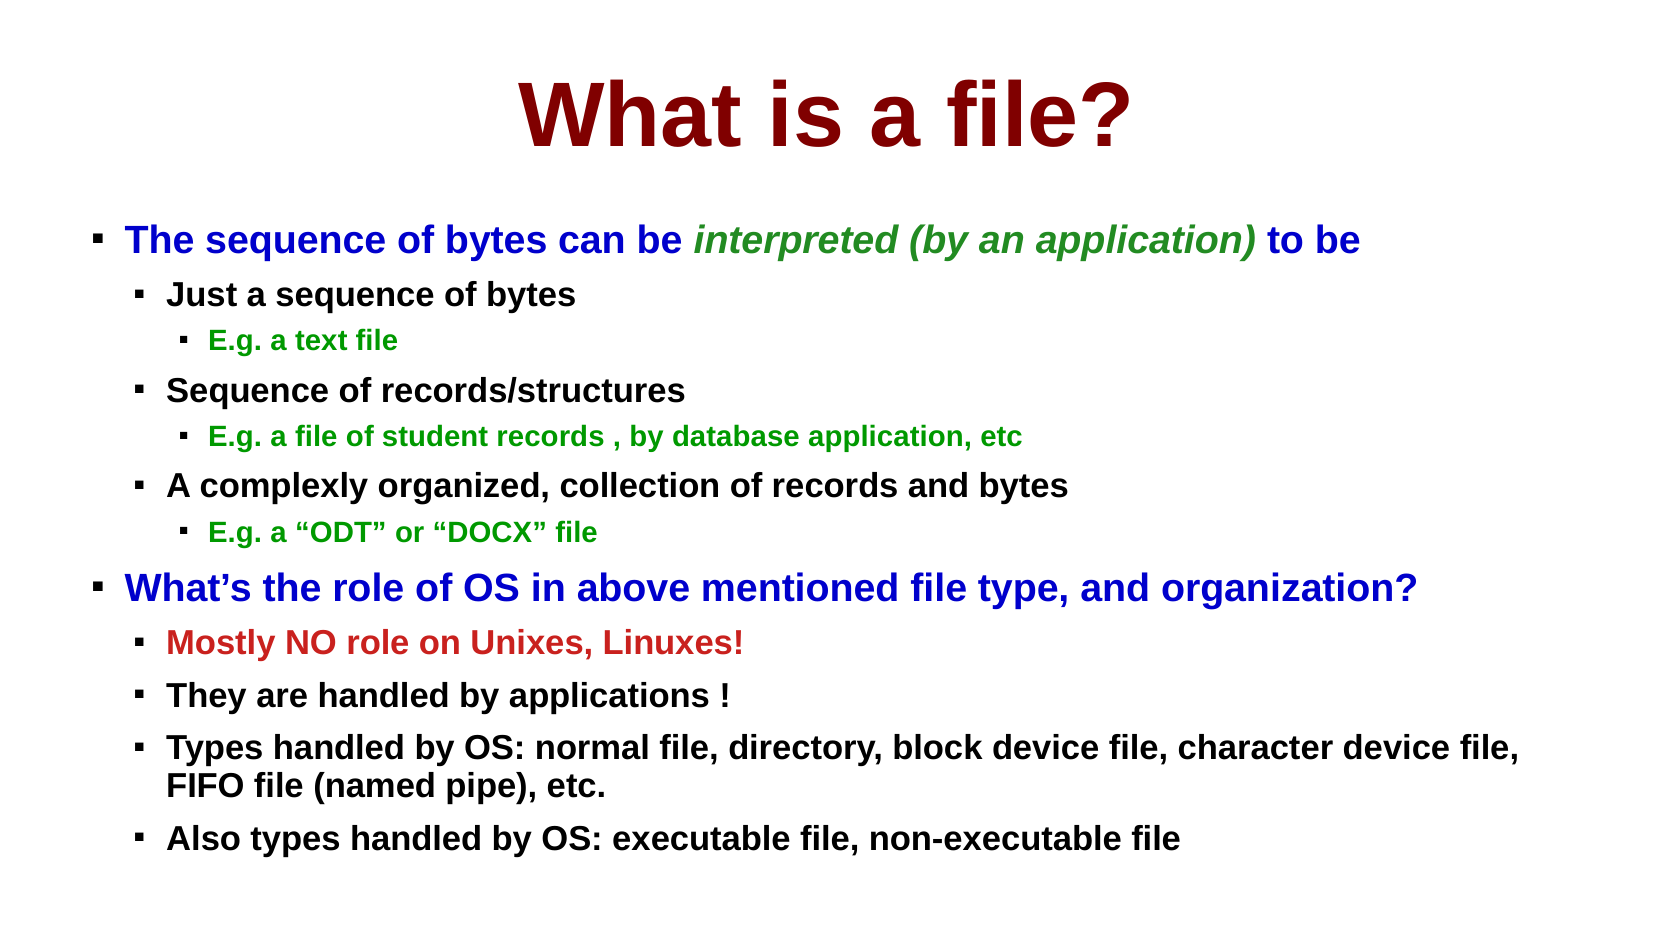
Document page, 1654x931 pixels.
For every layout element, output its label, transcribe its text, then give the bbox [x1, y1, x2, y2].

list The sequence of bytes can be interpreted (by an application) to be Just a sequence of bytes E.g. a text file Sequence of records/structures E.g. a file of student records , by database application, etc A complexly organized, collection of records and bytes E.g. a “ODT” or “DOCX” file What’s the role of OS in above mentioned file type, and organization? Mostly NO role on Unixes, Linuxes! They are handled by applications ! Types handled by OS: normal file, directory, block device file, character device file, FIFO file (named pipe), etc. Also types handled by OS: executable file, non-executable file [82, 217, 1571, 863]
title What is a file? [82, 37, 1571, 193]
